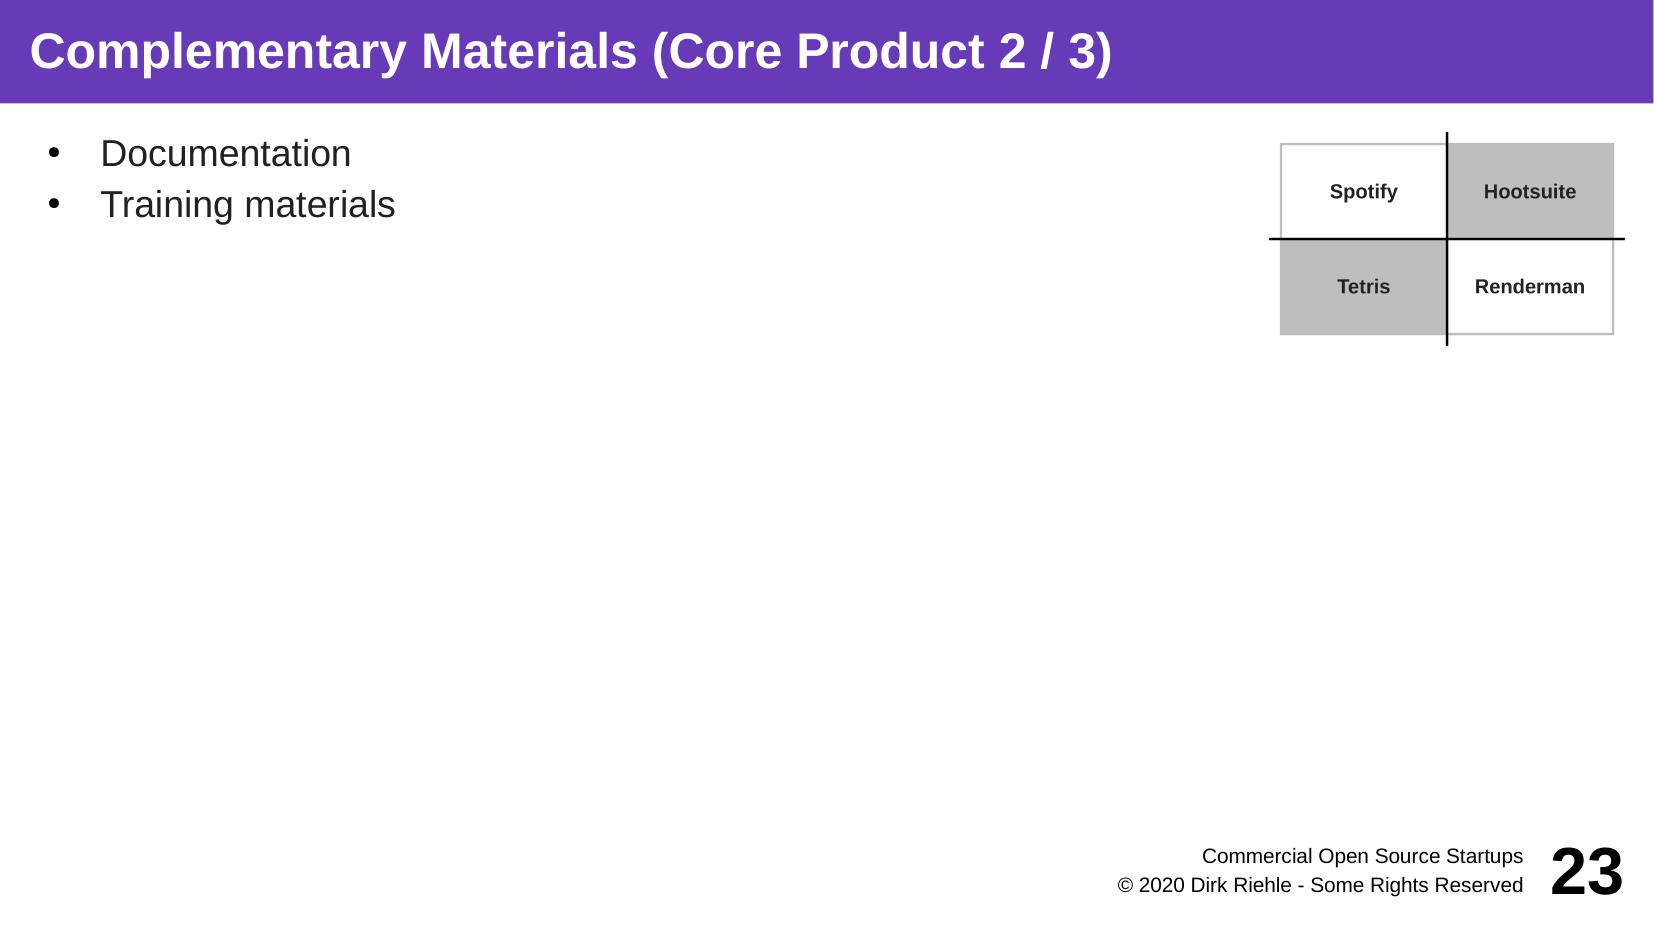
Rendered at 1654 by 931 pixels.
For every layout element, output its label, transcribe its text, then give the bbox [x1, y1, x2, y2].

title Complementary Materials (Core Product 2 / 3) [0, 0, 1654, 104]
picture [1269, 132, 1625, 346]
list Documentation Training materials [29, 132, 1625, 813]
